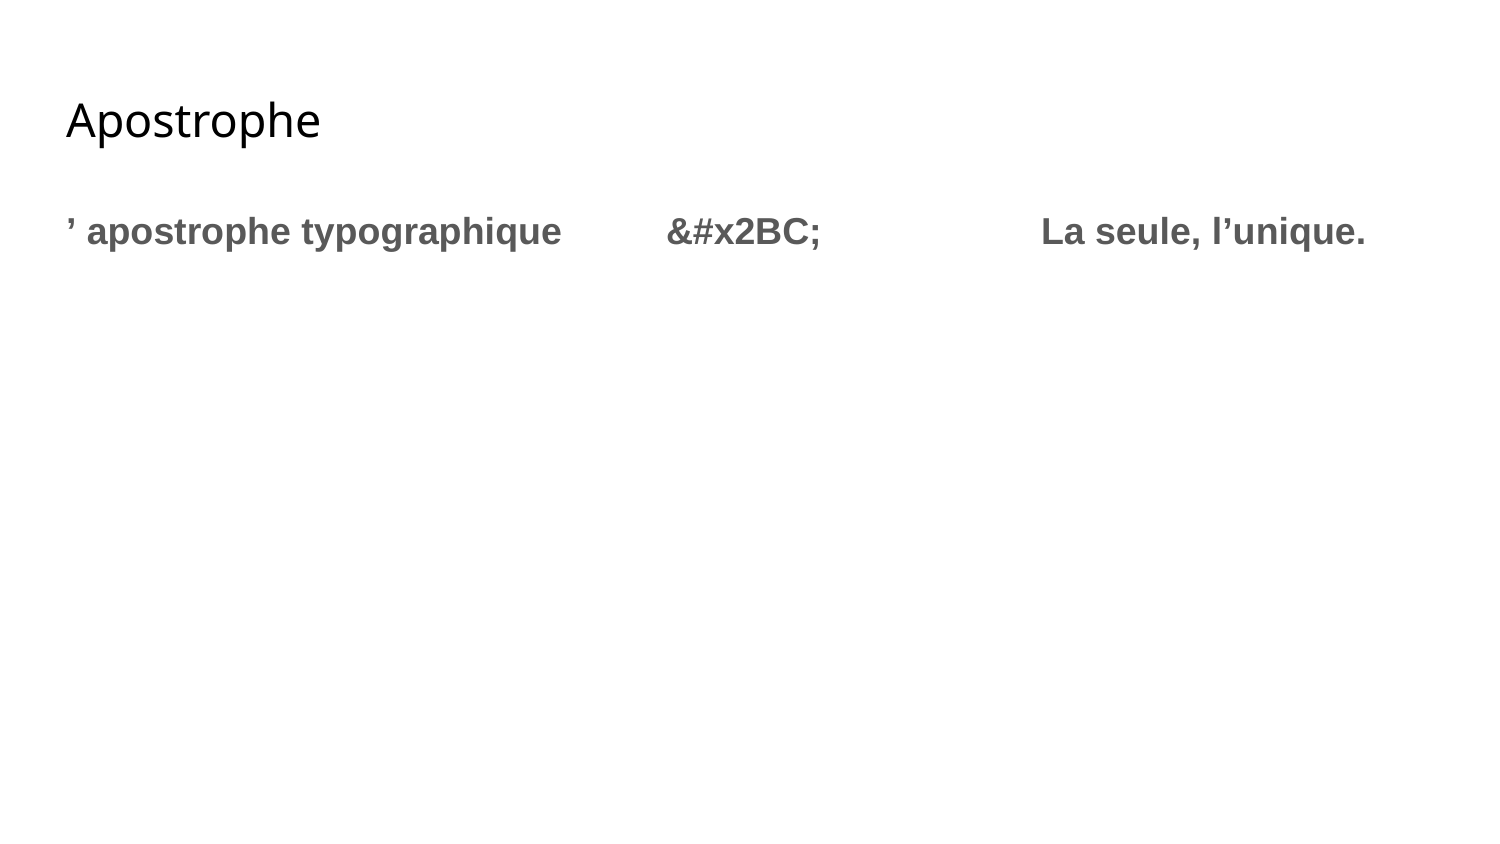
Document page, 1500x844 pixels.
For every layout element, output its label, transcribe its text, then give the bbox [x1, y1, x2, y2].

title Apostrophe [51, 72, 1449, 167]
list ʼ apostrophe typographique &#x2BC; La seule, l’unique. [51, 189, 1449, 750]
